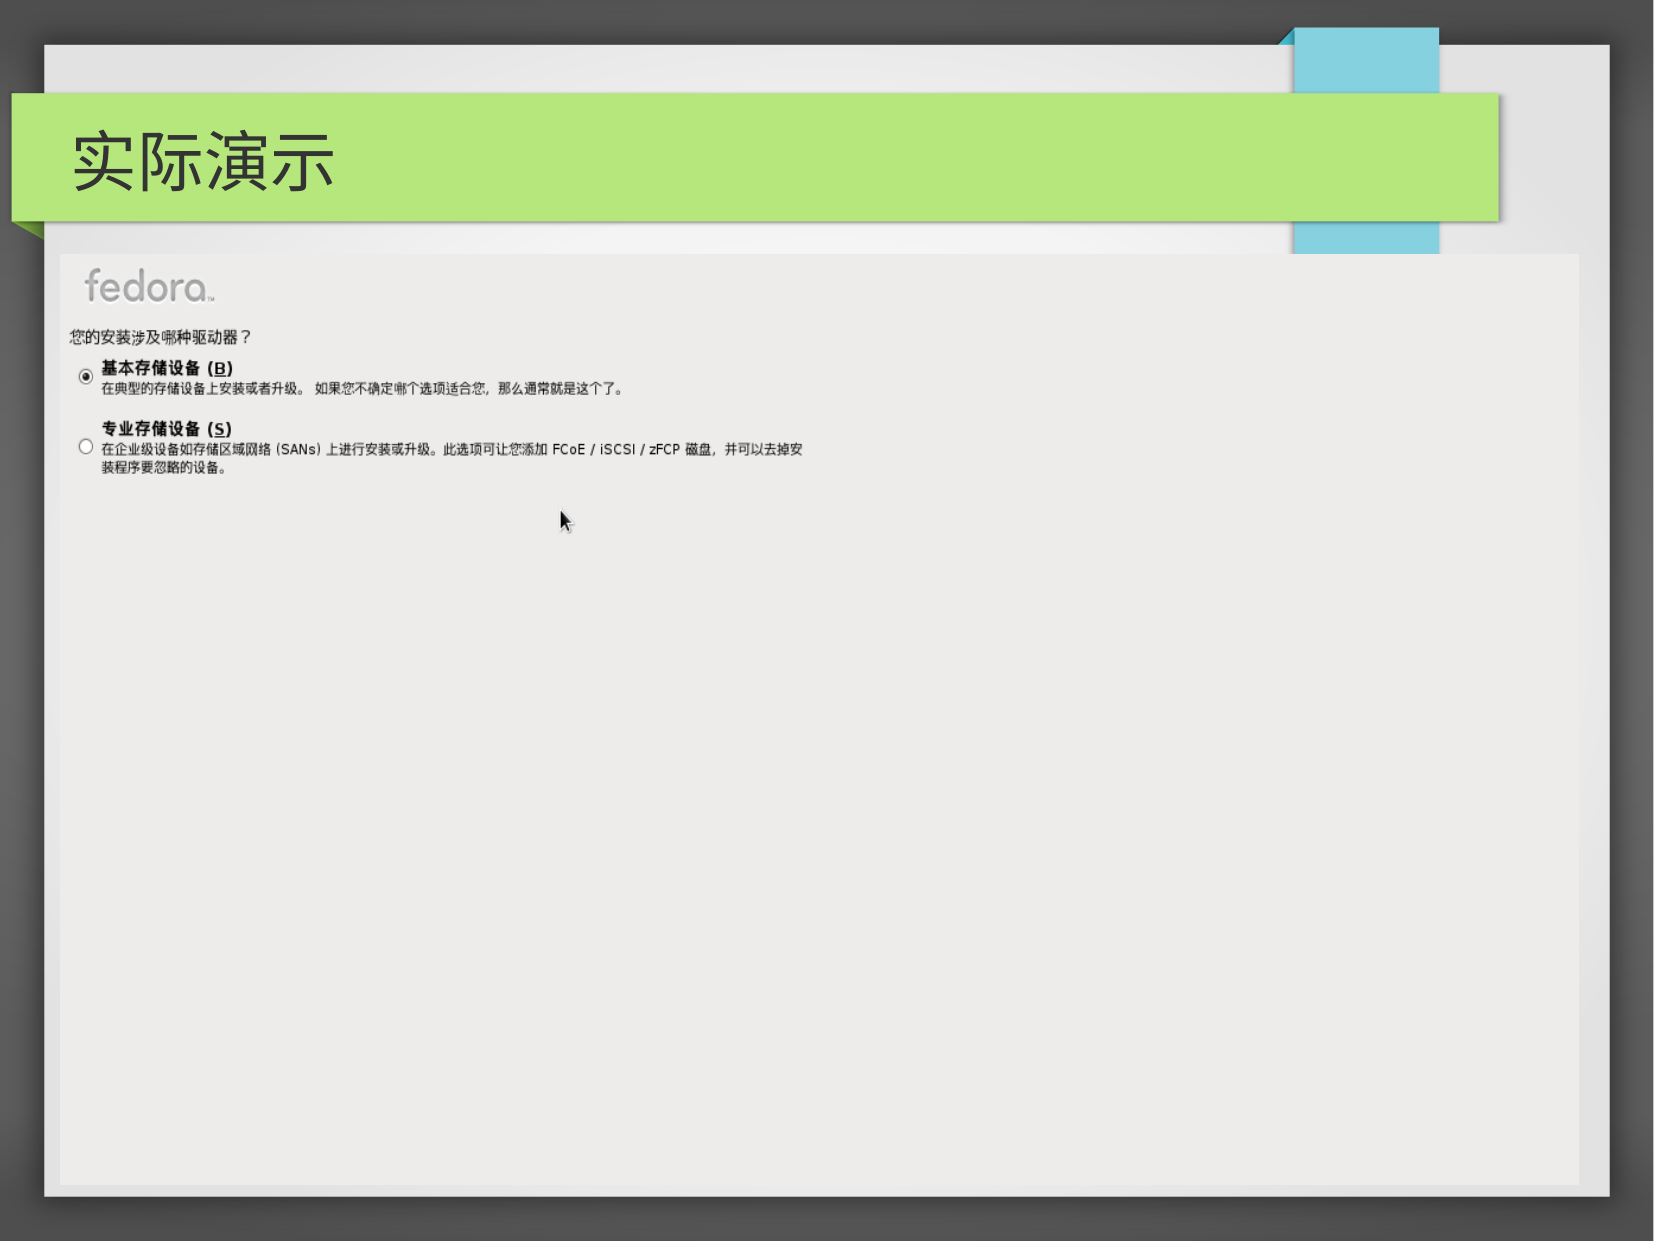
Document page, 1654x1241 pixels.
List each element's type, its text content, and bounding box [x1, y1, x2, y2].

title 实际演示 [82, 49, 1571, 254]
picture [0, 0, 1654, 1241]
